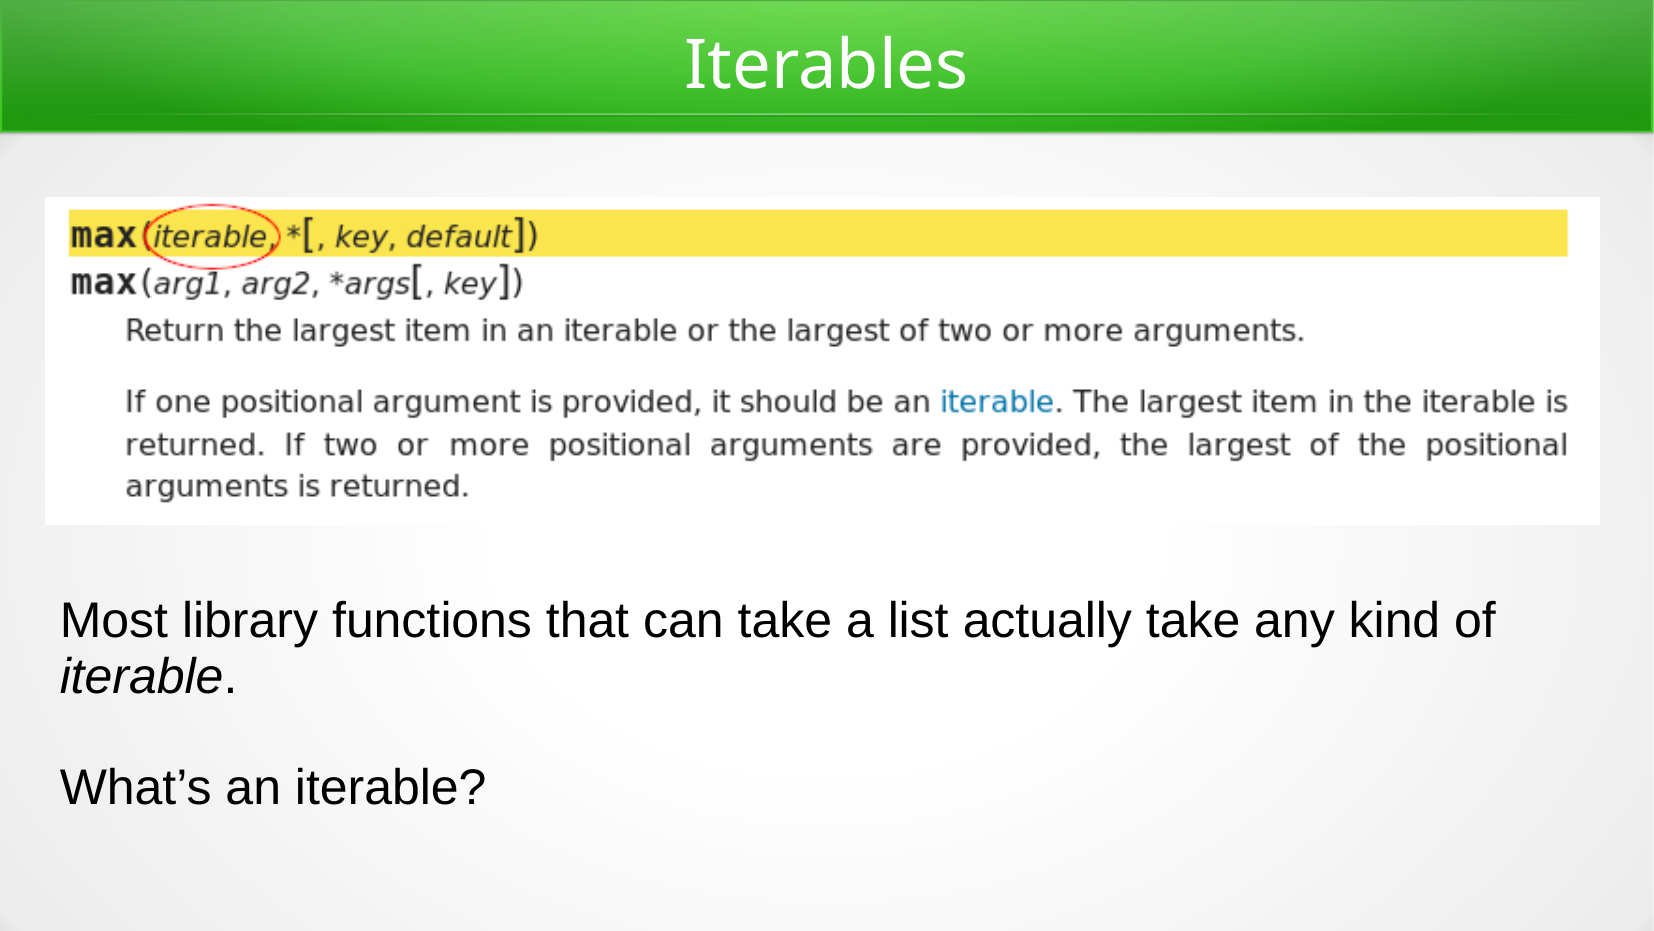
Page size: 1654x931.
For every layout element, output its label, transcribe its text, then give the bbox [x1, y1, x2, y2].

text_box Most library functions that can take a list actually take any kind of iterable. What’s an iterable? [45, 585, 1606, 833]
title Iterables [82, 8, 1571, 116]
picture [0, 0, 1654, 931]
